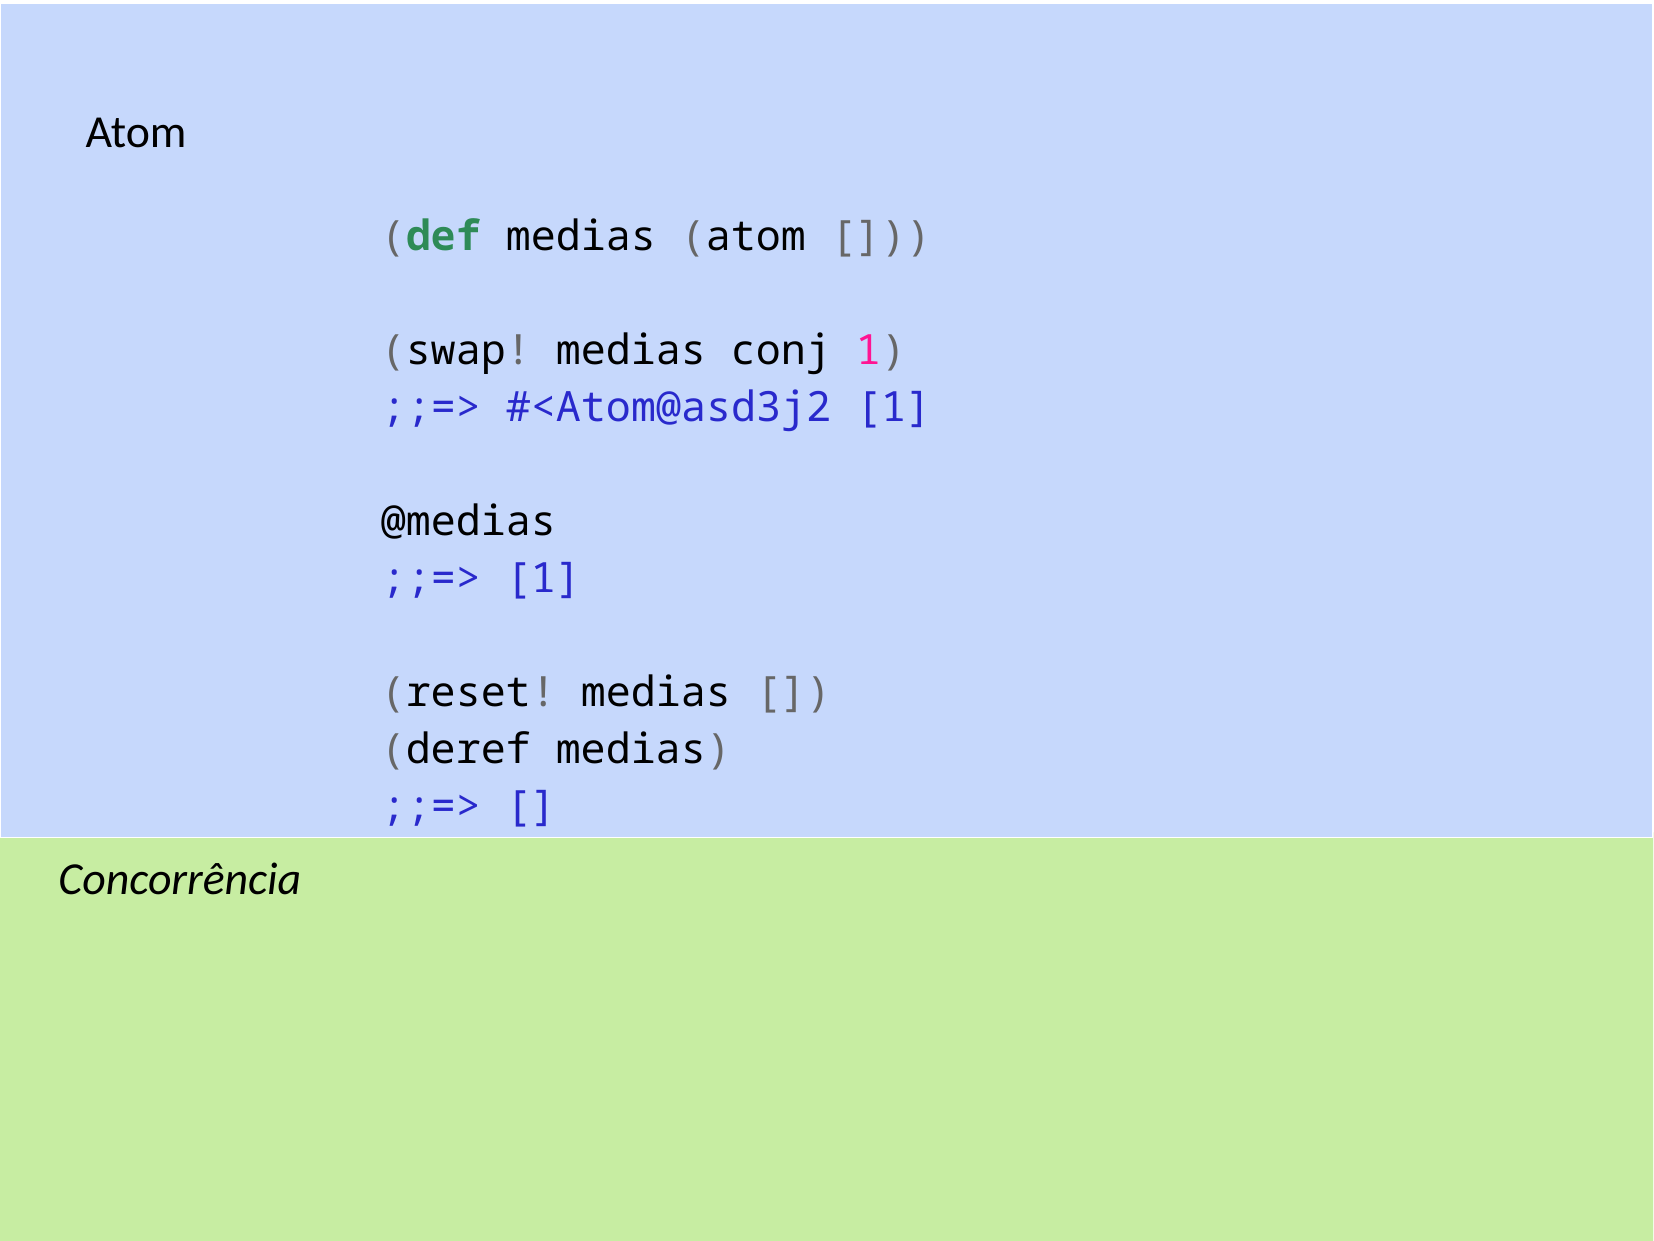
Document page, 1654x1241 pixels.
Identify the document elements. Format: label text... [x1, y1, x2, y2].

text_box Atom [70, 106, 202, 168]
text_box Concorrência [43, 852, 377, 914]
text_box (def medias (atom [])) (swap! medias conj 1) ;;=> #<Atom@asd3j2 [1] @medias ;;=> [1] (reset! medias []) (deref medias) ;;=> [] [366, 198, 1264, 804]
